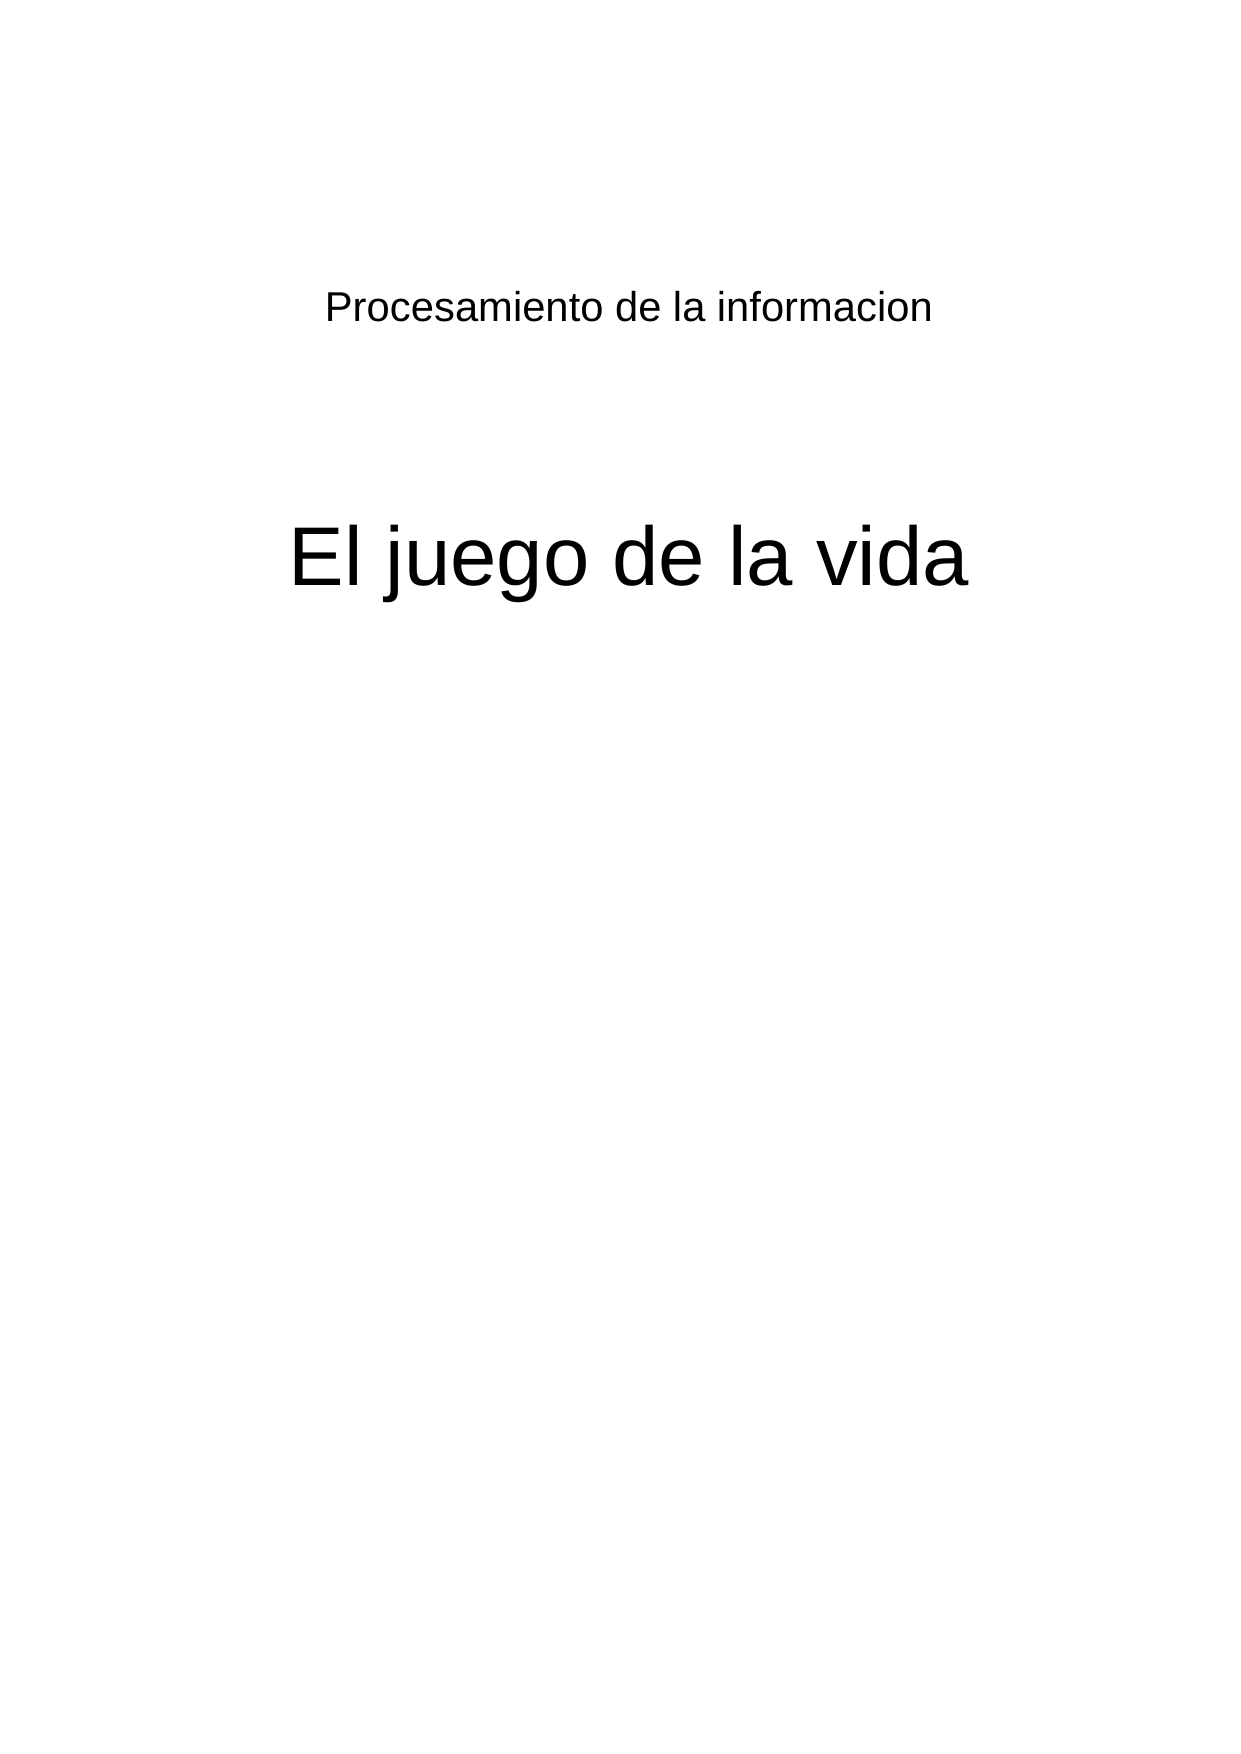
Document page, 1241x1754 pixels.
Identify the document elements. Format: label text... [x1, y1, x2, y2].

title Procesamiento de la informacion El juego de la vida [124, 283, 1134, 604]
